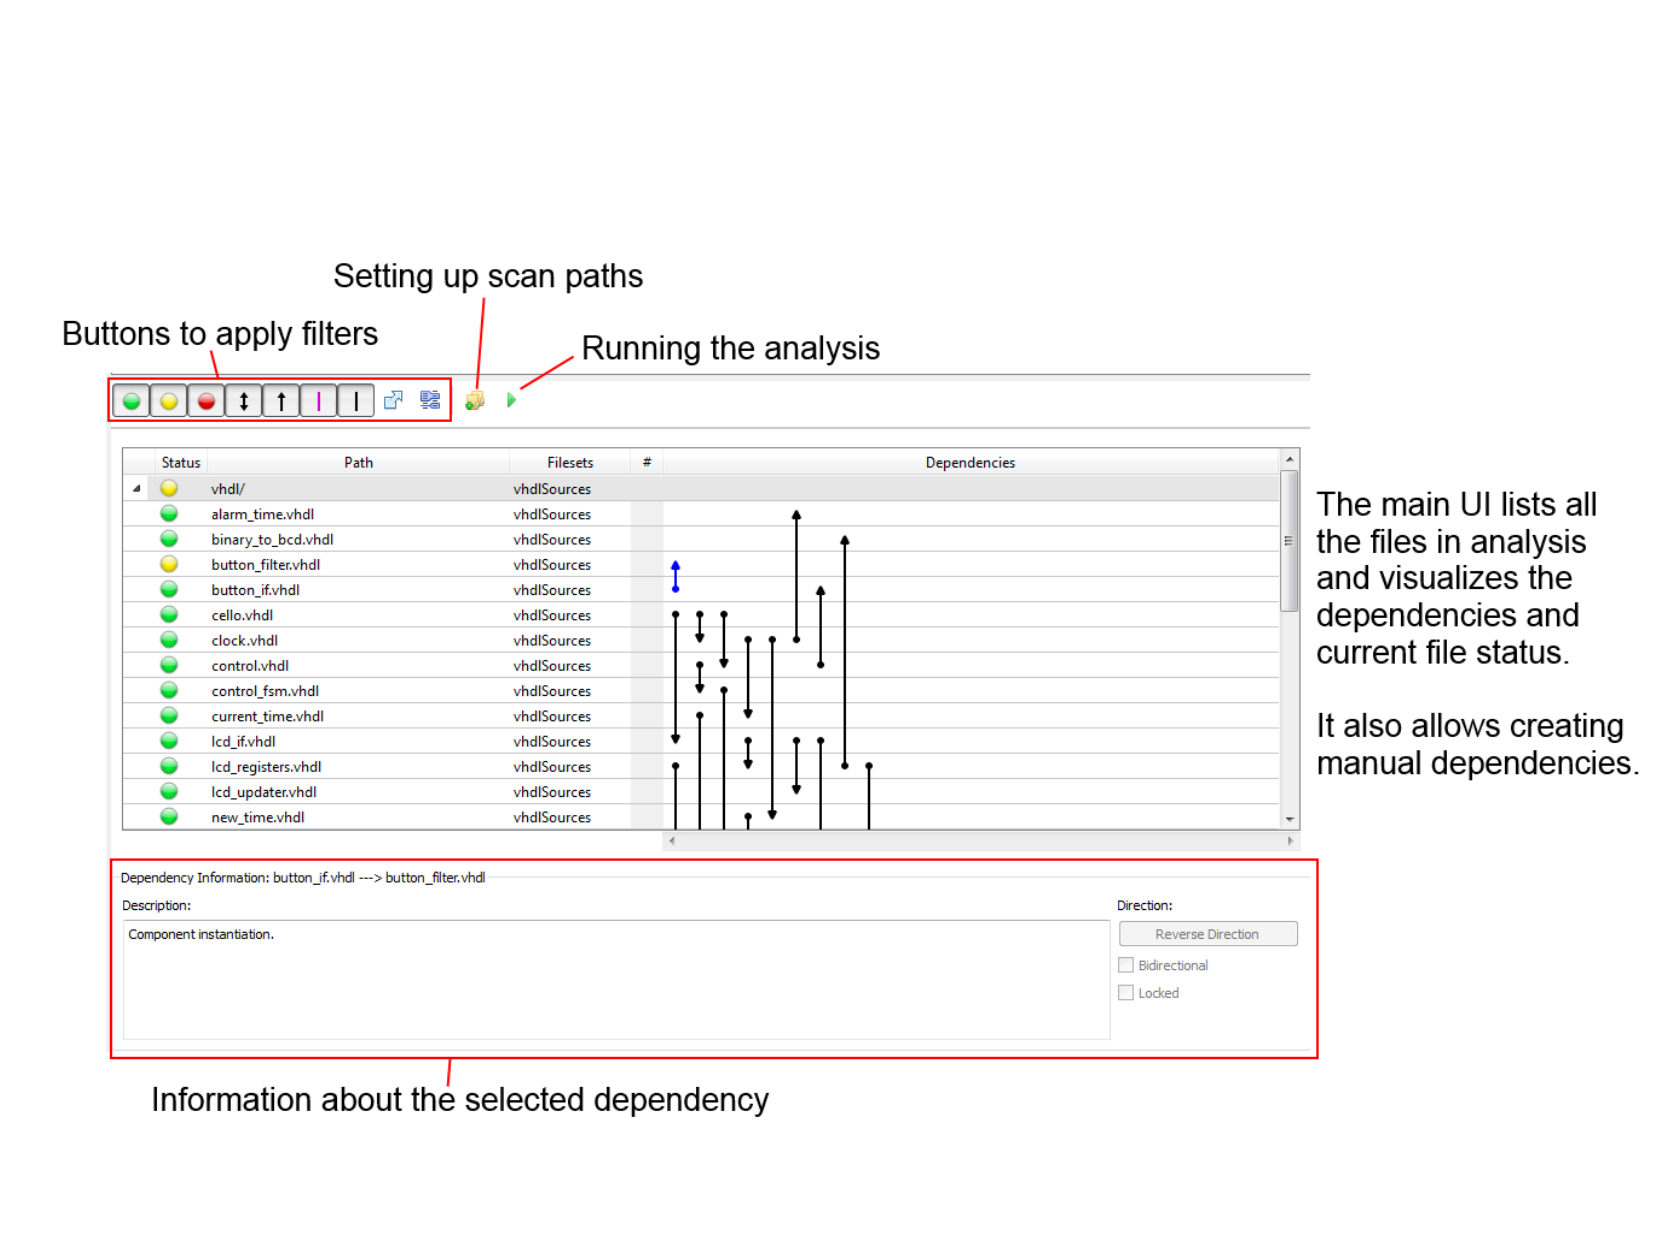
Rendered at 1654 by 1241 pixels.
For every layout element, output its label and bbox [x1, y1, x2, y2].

picture [12, 226, 1644, 1189]
